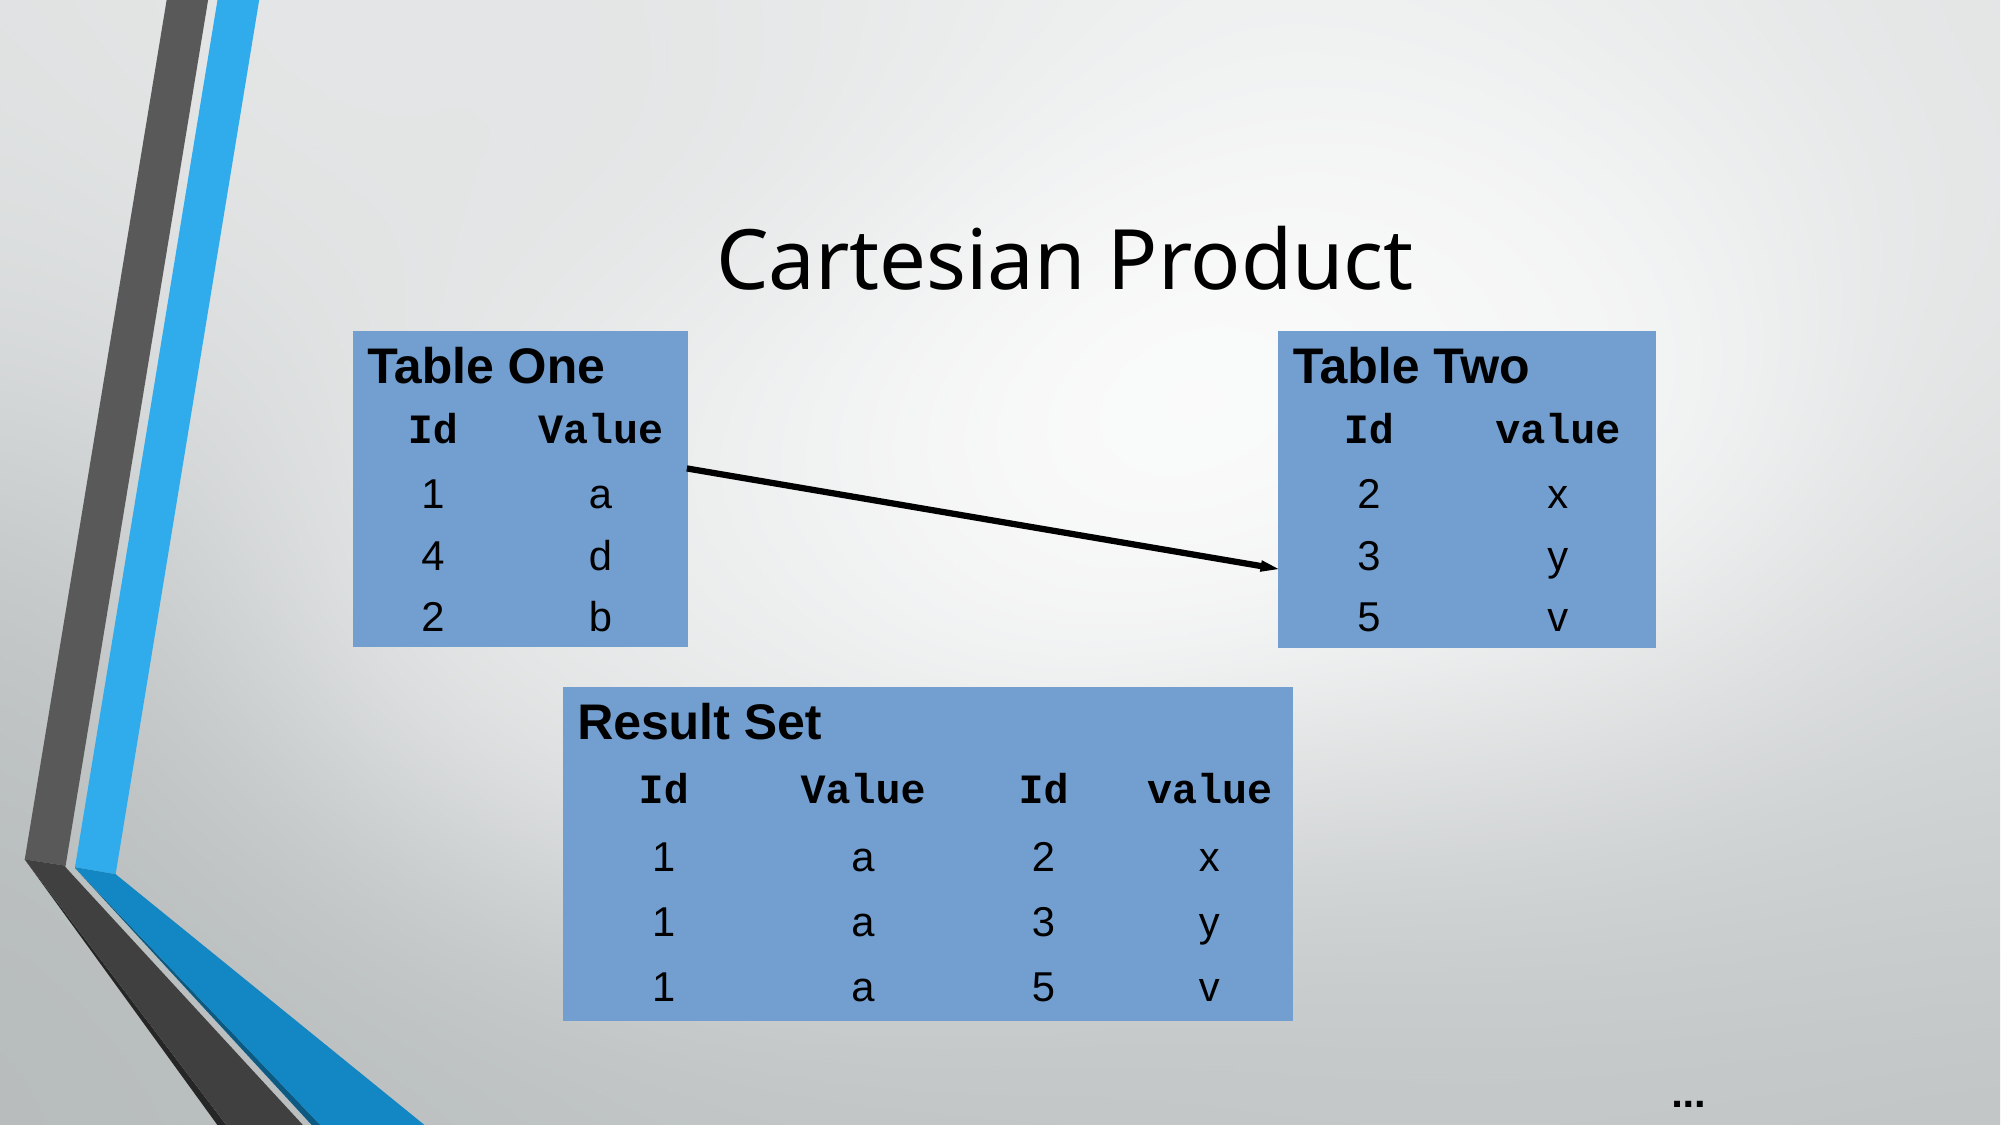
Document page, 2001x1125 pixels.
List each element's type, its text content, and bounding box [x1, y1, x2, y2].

table_cell Id [962, 762, 1126, 827]
table_cell 4 [353, 525, 513, 586]
table_cell 1 [563, 827, 765, 892]
table_cell 5 [962, 956, 1126, 1021]
table_cell a [765, 827, 962, 892]
table_cell Id [563, 762, 765, 827]
table_cell x [1126, 827, 1293, 892]
table_cell Id [353, 402, 513, 464]
table_cell value [1126, 762, 1293, 827]
table_cell y [1126, 892, 1293, 956]
table_cell 3 [1278, 525, 1460, 586]
table_cell a [765, 892, 962, 956]
table_cell 2 [962, 827, 1126, 892]
table_cell b [513, 586, 688, 647]
table_cell value [1460, 402, 1656, 464]
table_cell Value [765, 762, 962, 827]
table_cell v [1460, 586, 1656, 648]
table_cell y [1460, 525, 1656, 586]
table_cell 1 [563, 956, 765, 1021]
table_cell 2 [353, 586, 513, 647]
title Cartesian Product [243, 112, 1887, 400]
table_cell a [765, 956, 962, 1021]
table_cell 1 [353, 464, 513, 525]
table_cell 2 [1278, 464, 1460, 525]
table_header Table Two [1278, 331, 1656, 402]
table_cell d [513, 525, 688, 586]
table_cell 1 [563, 892, 765, 956]
table_header Result Set [563, 687, 1293, 762]
table_cell Id [1278, 402, 1460, 464]
table_cell v [1126, 956, 1293, 1021]
table_header Table One [353, 331, 688, 402]
table_cell a [513, 464, 688, 525]
table_cell 3 [962, 892, 1126, 956]
table_cell x [1460, 464, 1656, 525]
table_cell 5 [1278, 586, 1460, 648]
table_cell Value [513, 402, 688, 464]
text_box ... [1656, 1058, 1722, 1124]
